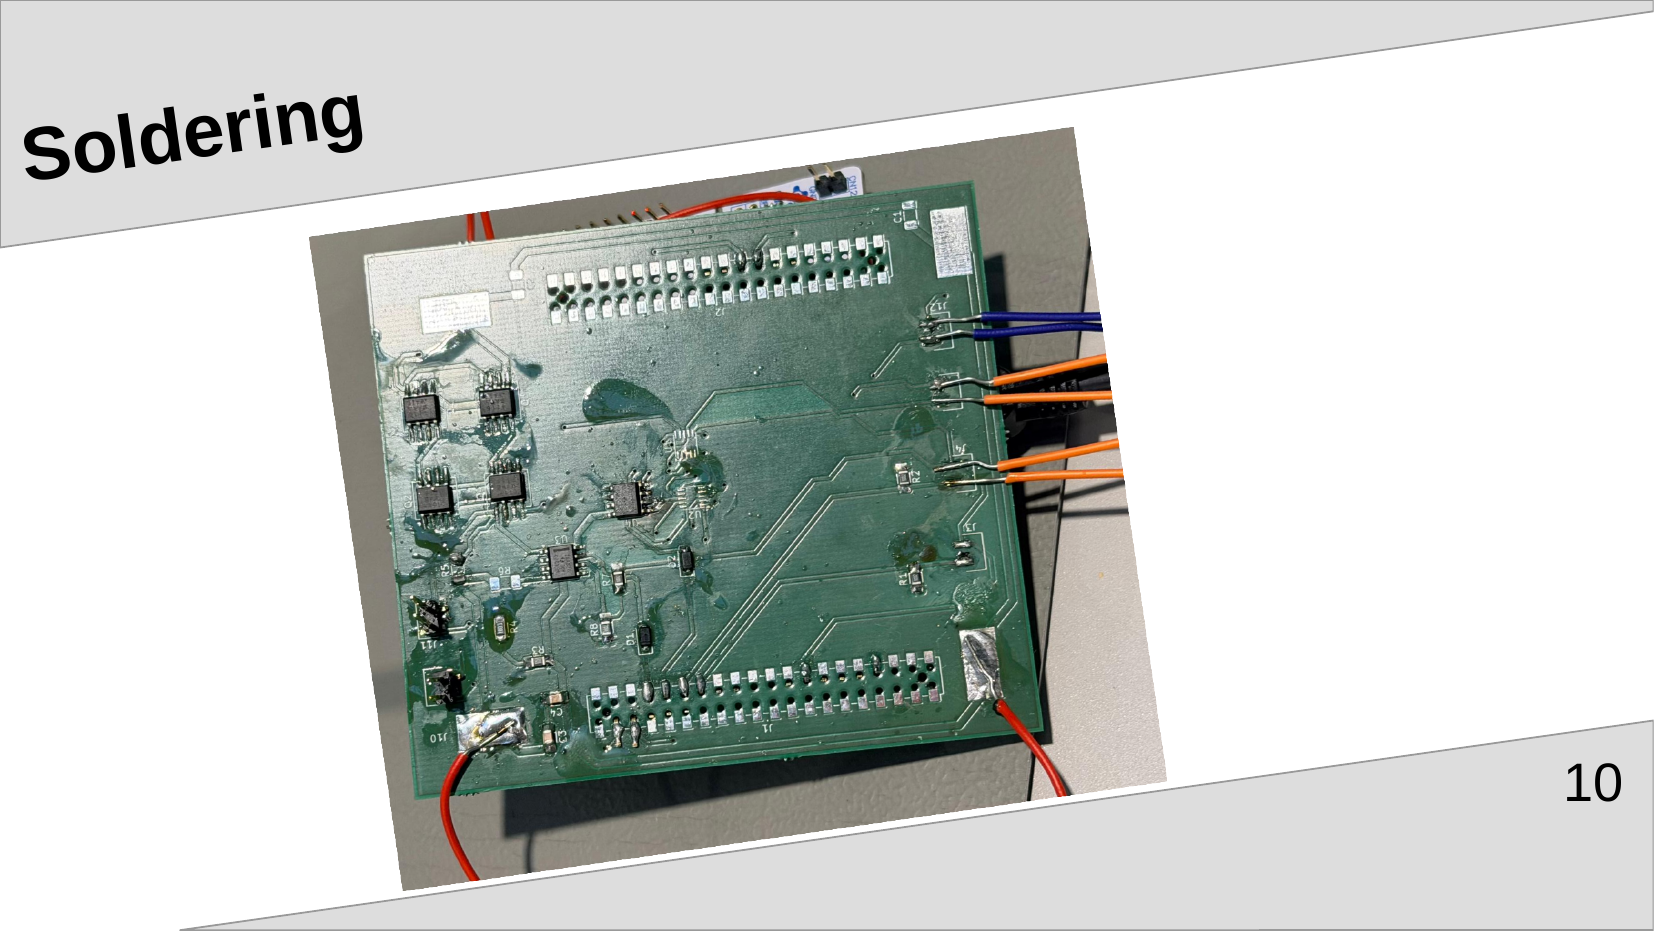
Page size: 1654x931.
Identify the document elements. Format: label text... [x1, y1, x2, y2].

title Soldering [11, 0, 1495, 235]
picture [308, 126, 1167, 891]
